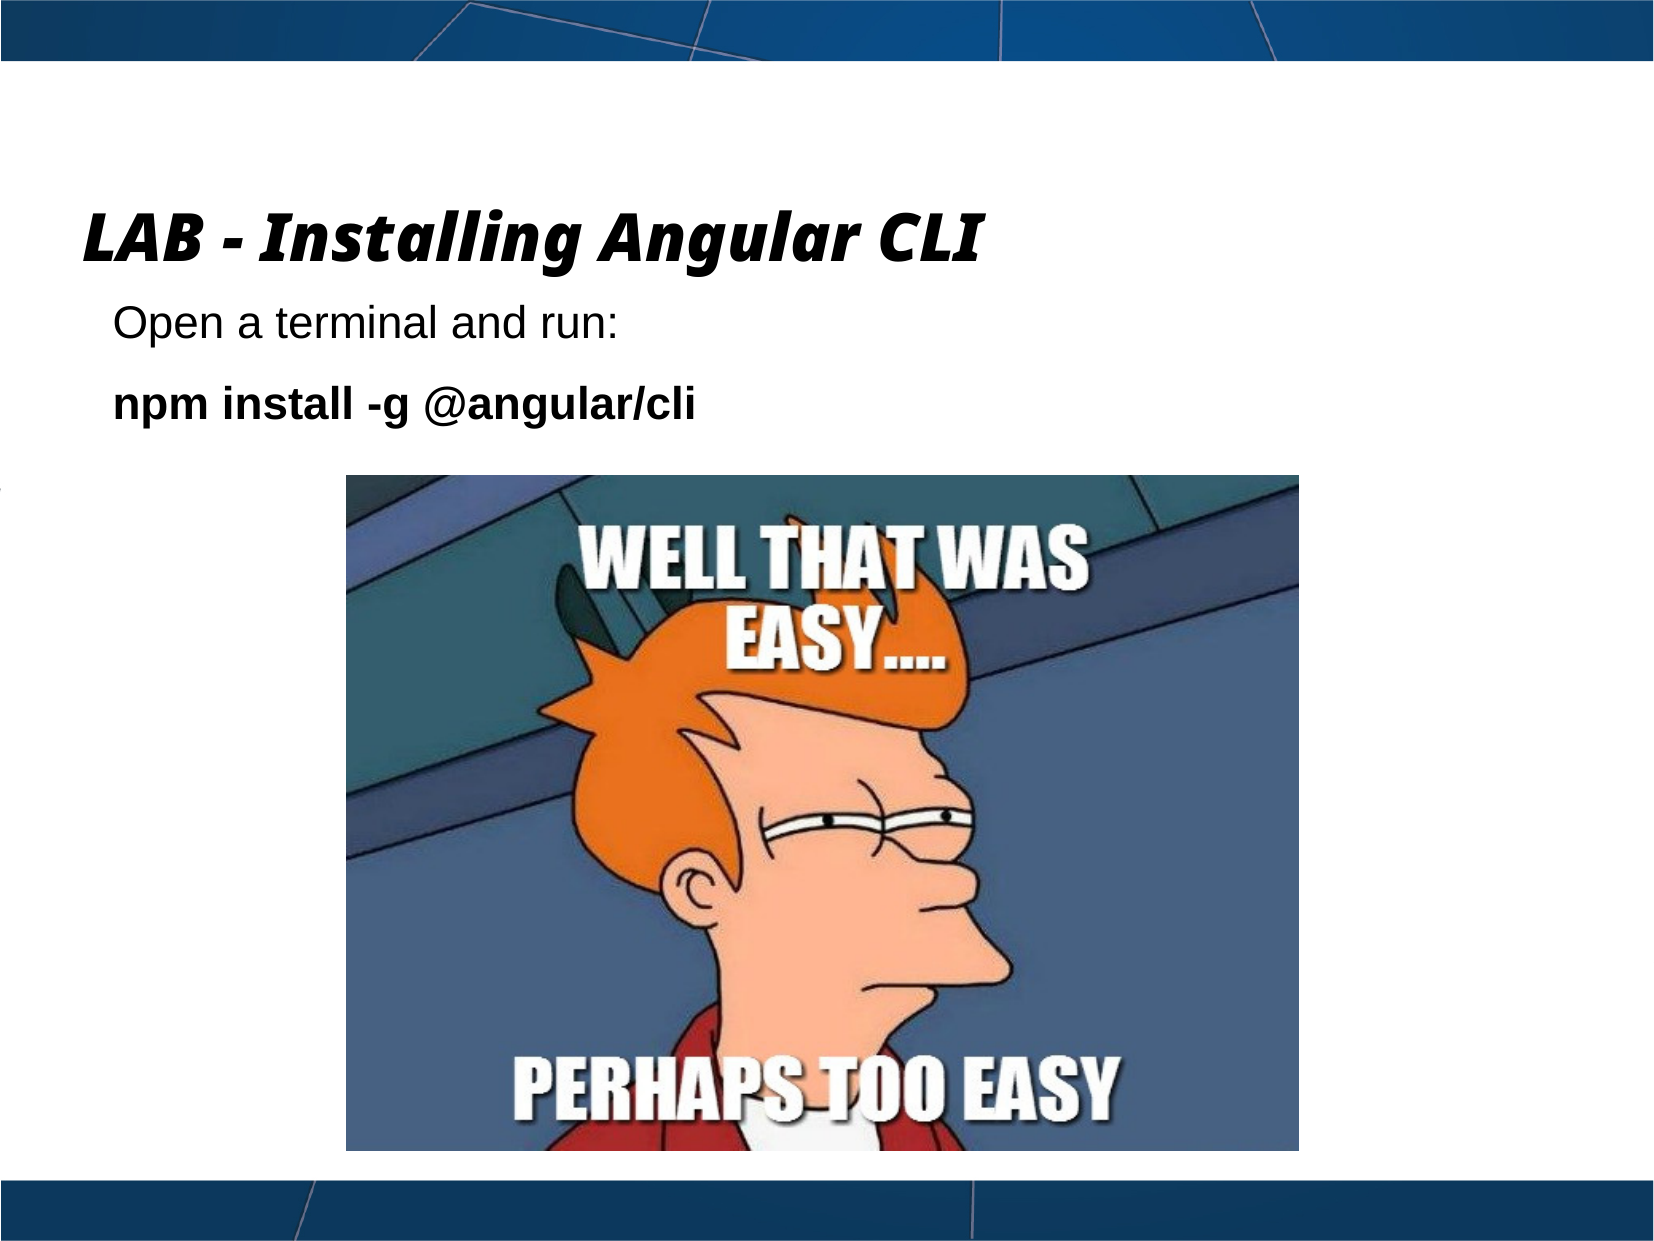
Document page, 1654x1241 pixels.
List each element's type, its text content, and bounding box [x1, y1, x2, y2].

title LAB - Installing Angular CLI [82, 139, 1571, 332]
picture [0, 0, 1654, 1241]
list Open a terminal and run: npm install -g @angular/cli [112, 297, 1613, 1201]
